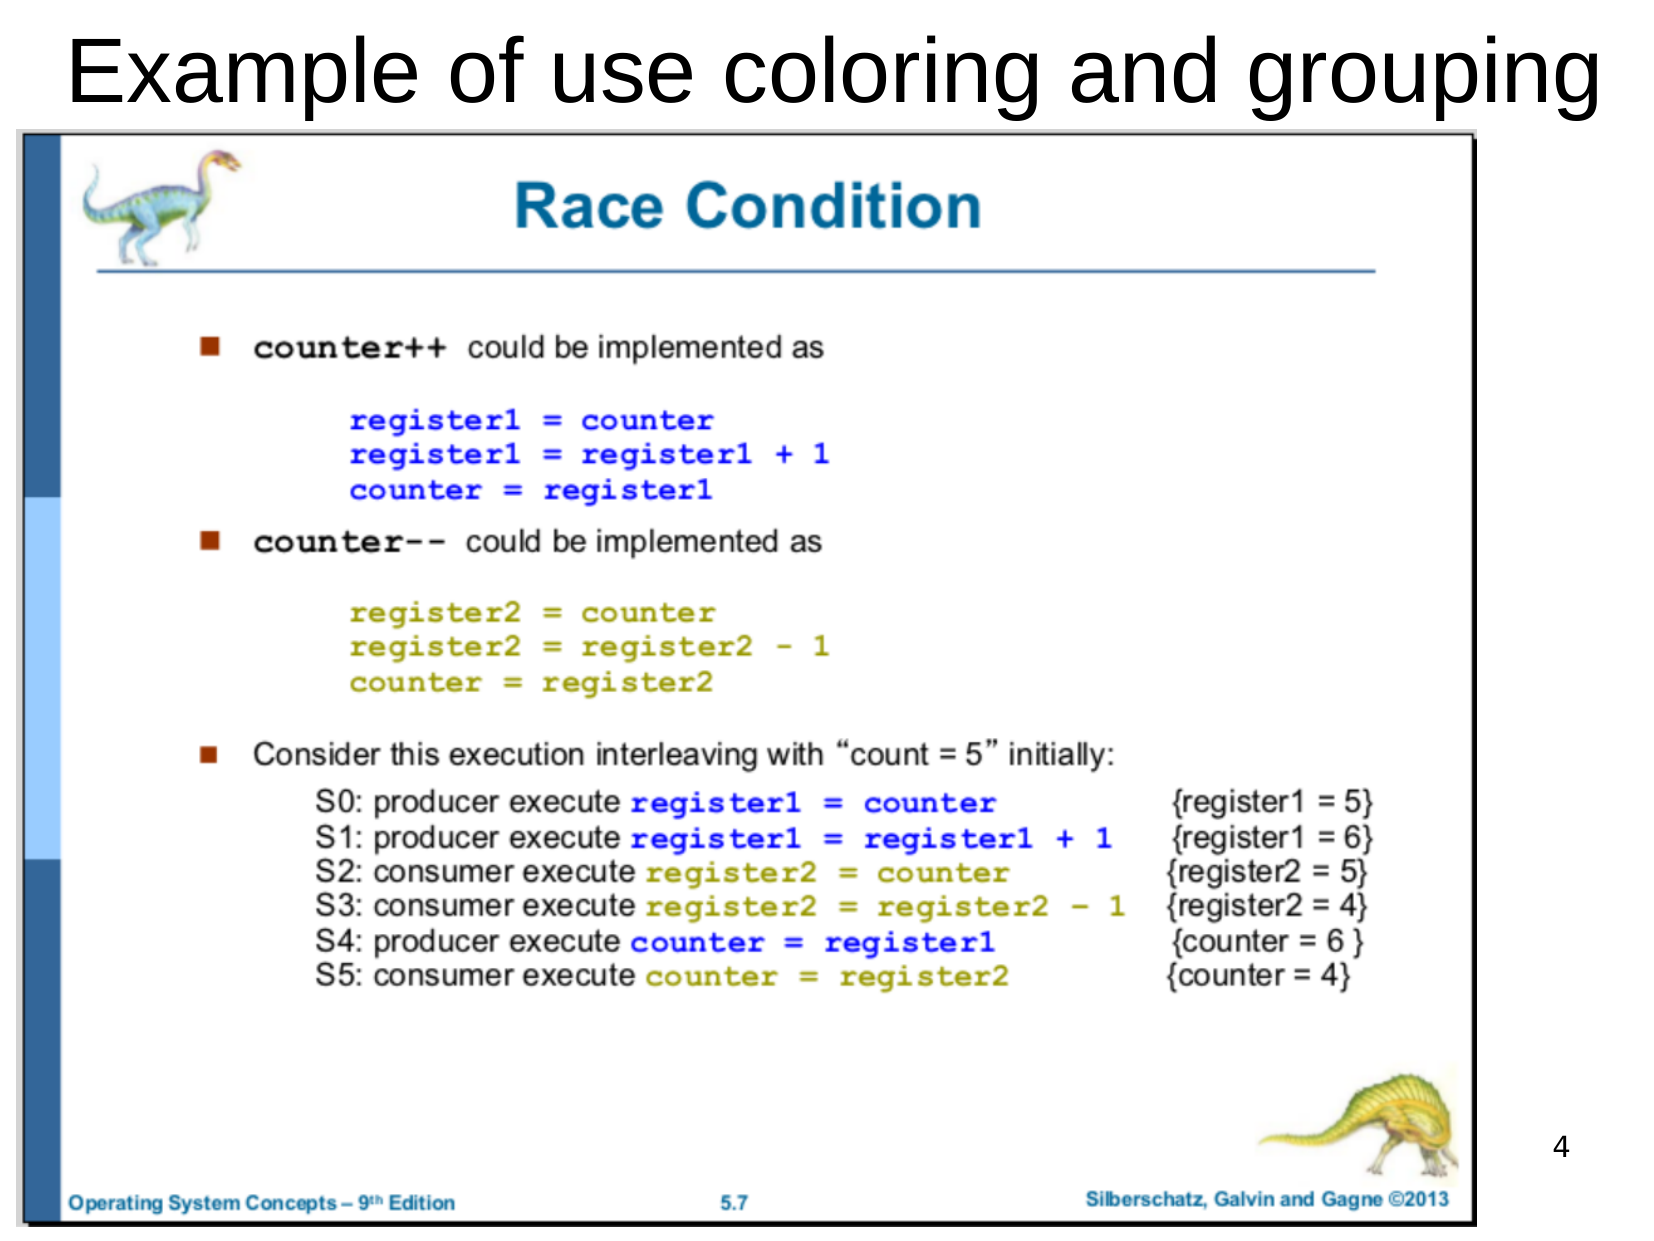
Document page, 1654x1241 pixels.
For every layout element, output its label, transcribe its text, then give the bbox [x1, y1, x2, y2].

picture [16, 129, 1477, 1227]
title Example of use coloring and grouping [0, 4, 1654, 136]
